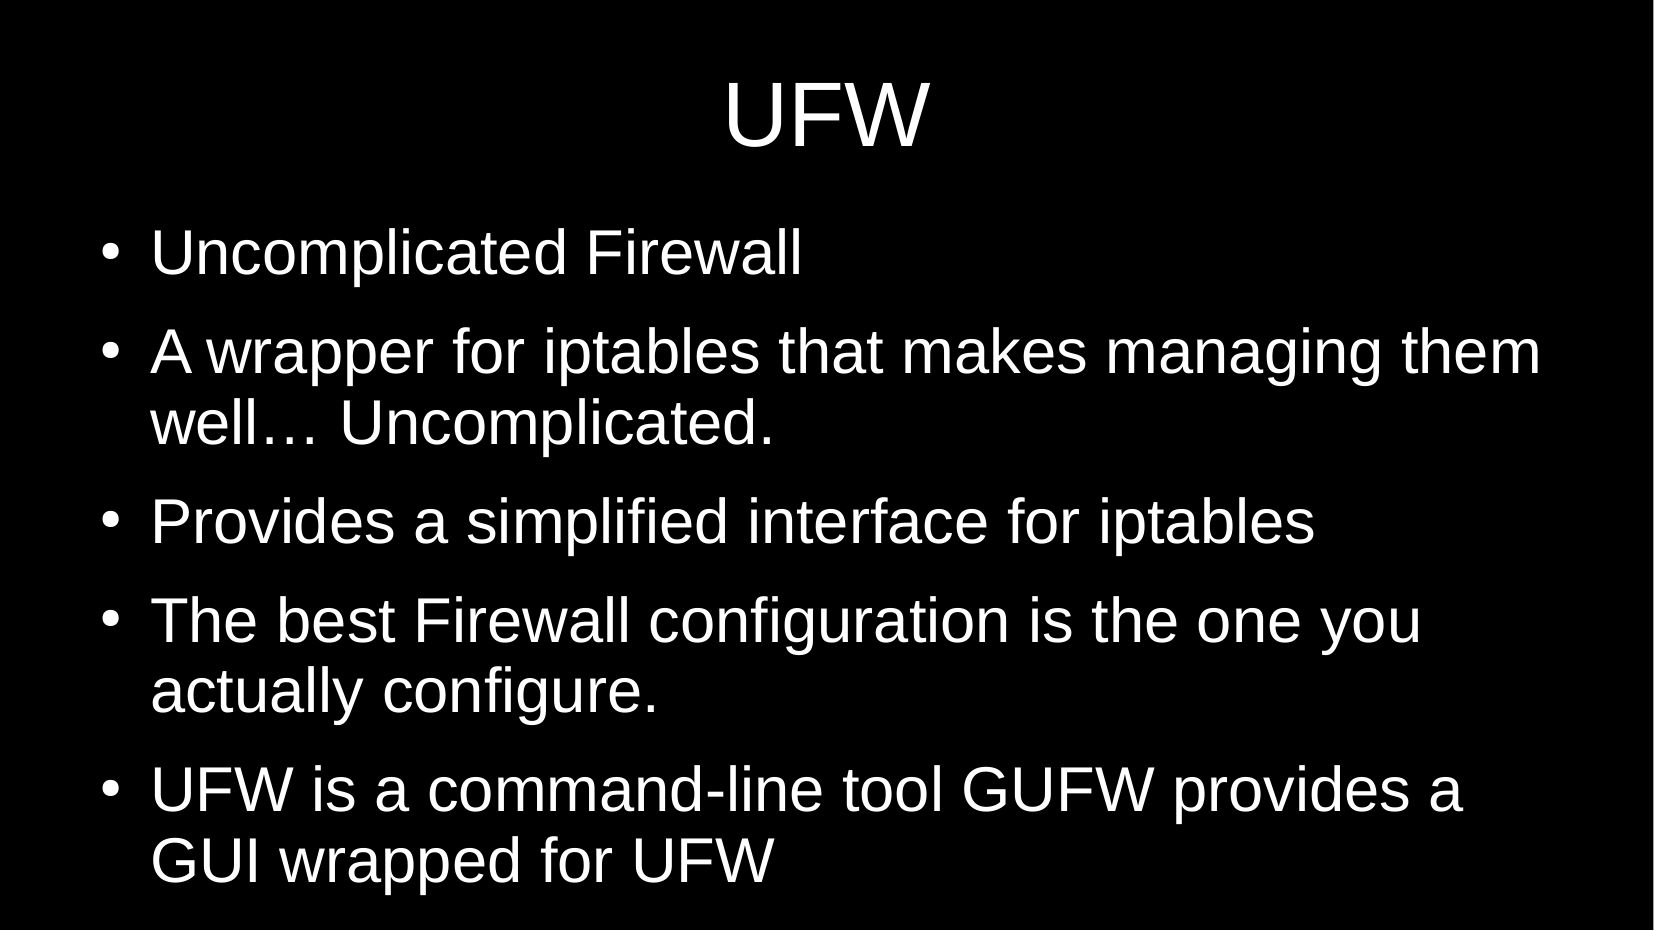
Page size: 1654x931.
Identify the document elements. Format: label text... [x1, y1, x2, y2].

list Uncomplicated Firewall A wrapper for iptables that makes managing them well… Uncomplicated. Provides a simplified interface for iptables The best Firewall configuration is the one you actually configure. UFW is a command-line tool GUFW provides a GUI wrapped for UFW [82, 217, 1571, 901]
title UFW [82, 37, 1571, 193]
